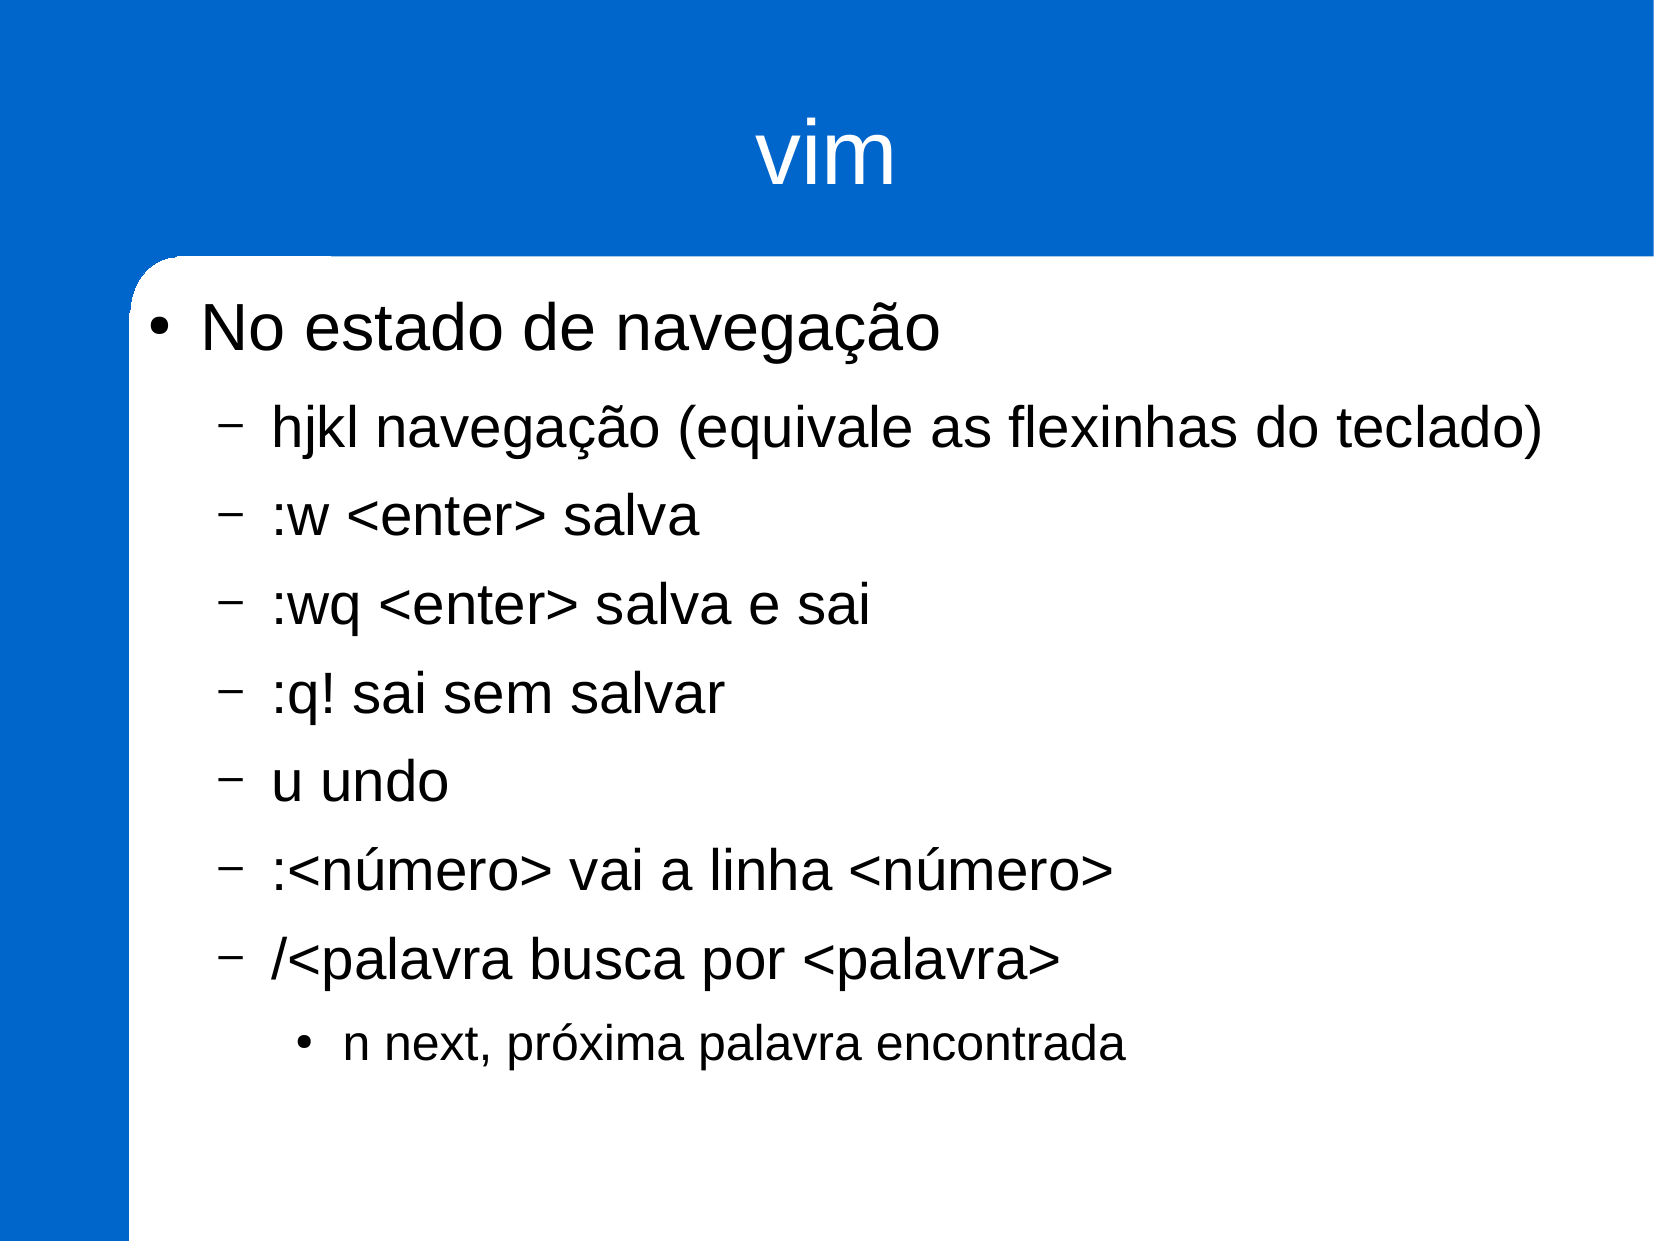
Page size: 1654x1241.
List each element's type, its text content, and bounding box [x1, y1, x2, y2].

title vim [82, 49, 1571, 257]
list No estado de navegação hjkl navegação (equivale as flexinhas do teclado) :w <enter> salva :wq <enter> salva e sai :q! sai sem salvar u undo :<número> vai a linha <número> /<palavra busca por <palavra> n next, próxima palavra encontrada [129, 290, 1619, 1134]
